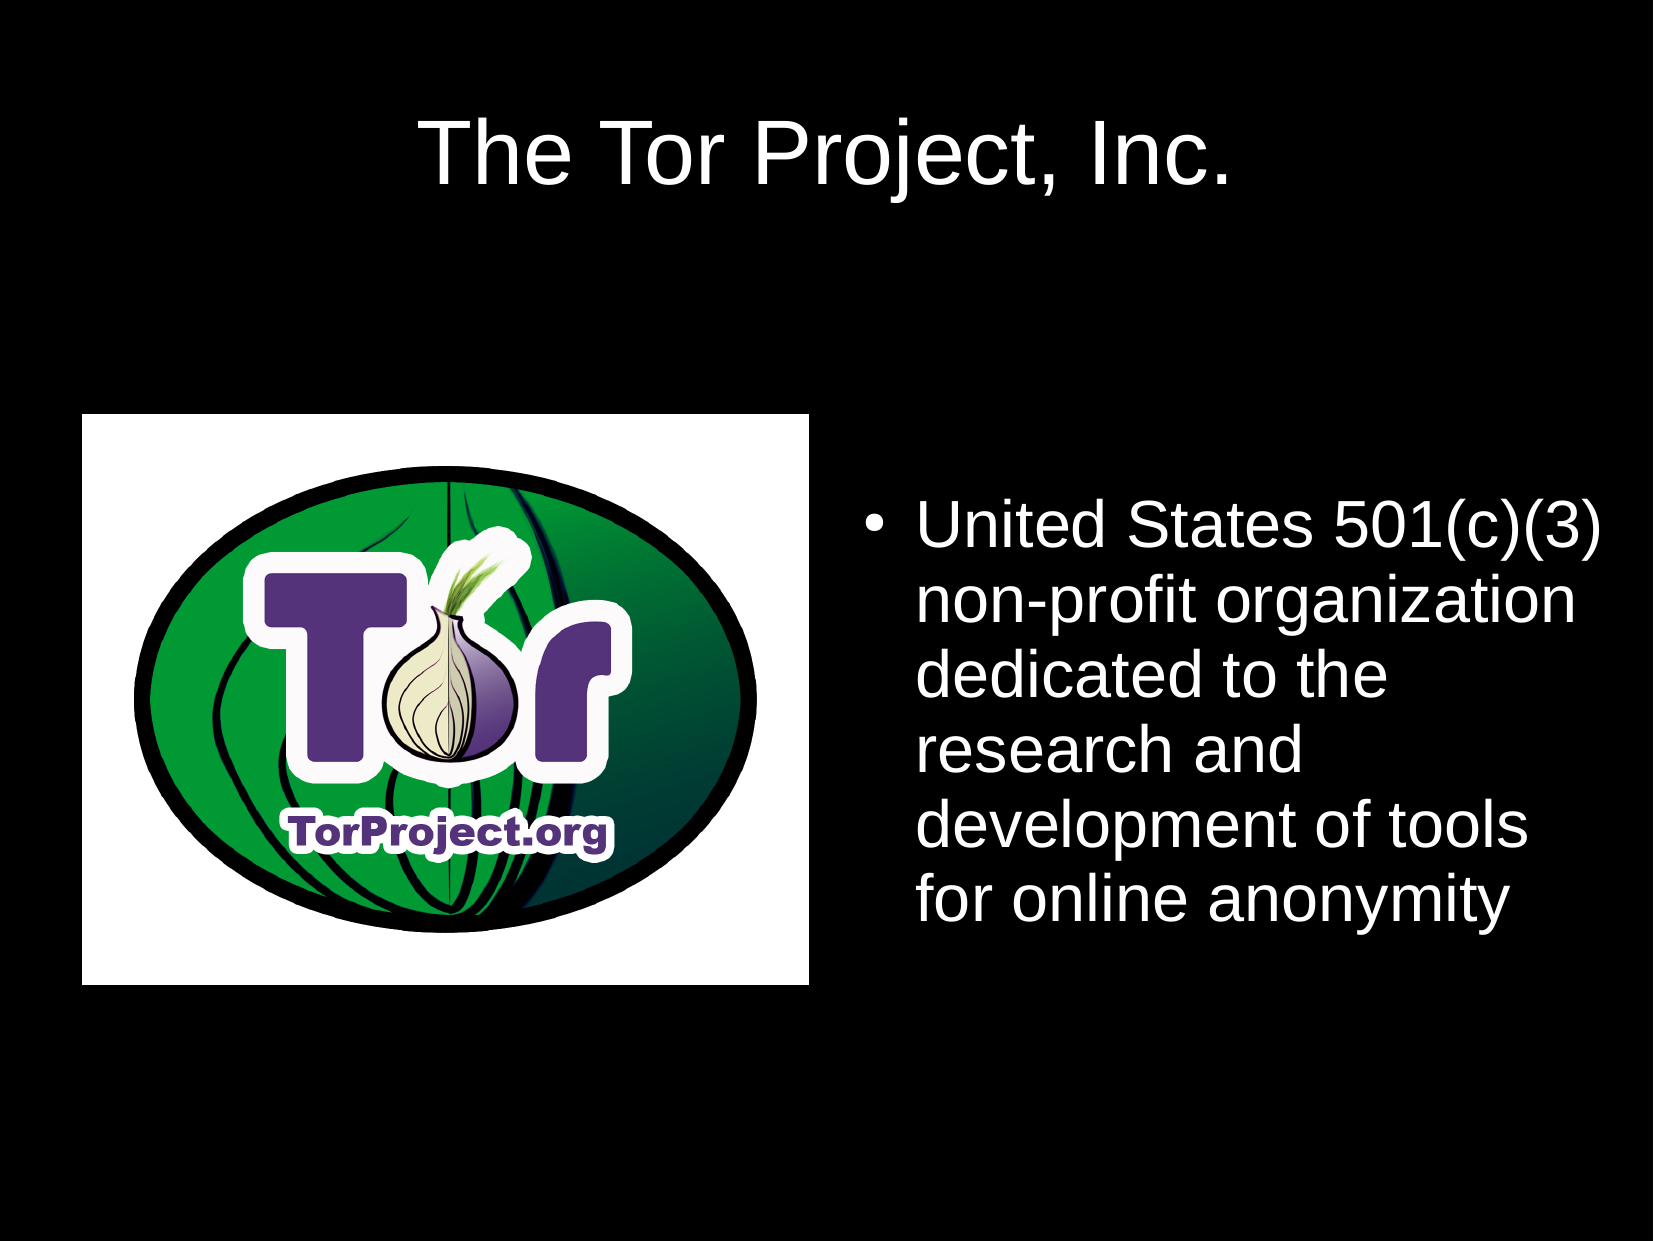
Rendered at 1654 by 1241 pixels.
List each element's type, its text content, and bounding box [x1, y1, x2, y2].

list United States 501(c)(3) non-profit organization dedicated to the research and development of tools for online anonymity [844, 487, 1613, 938]
title The Tor Project, Inc. [82, 49, 1571, 257]
picture [82, 414, 809, 985]
